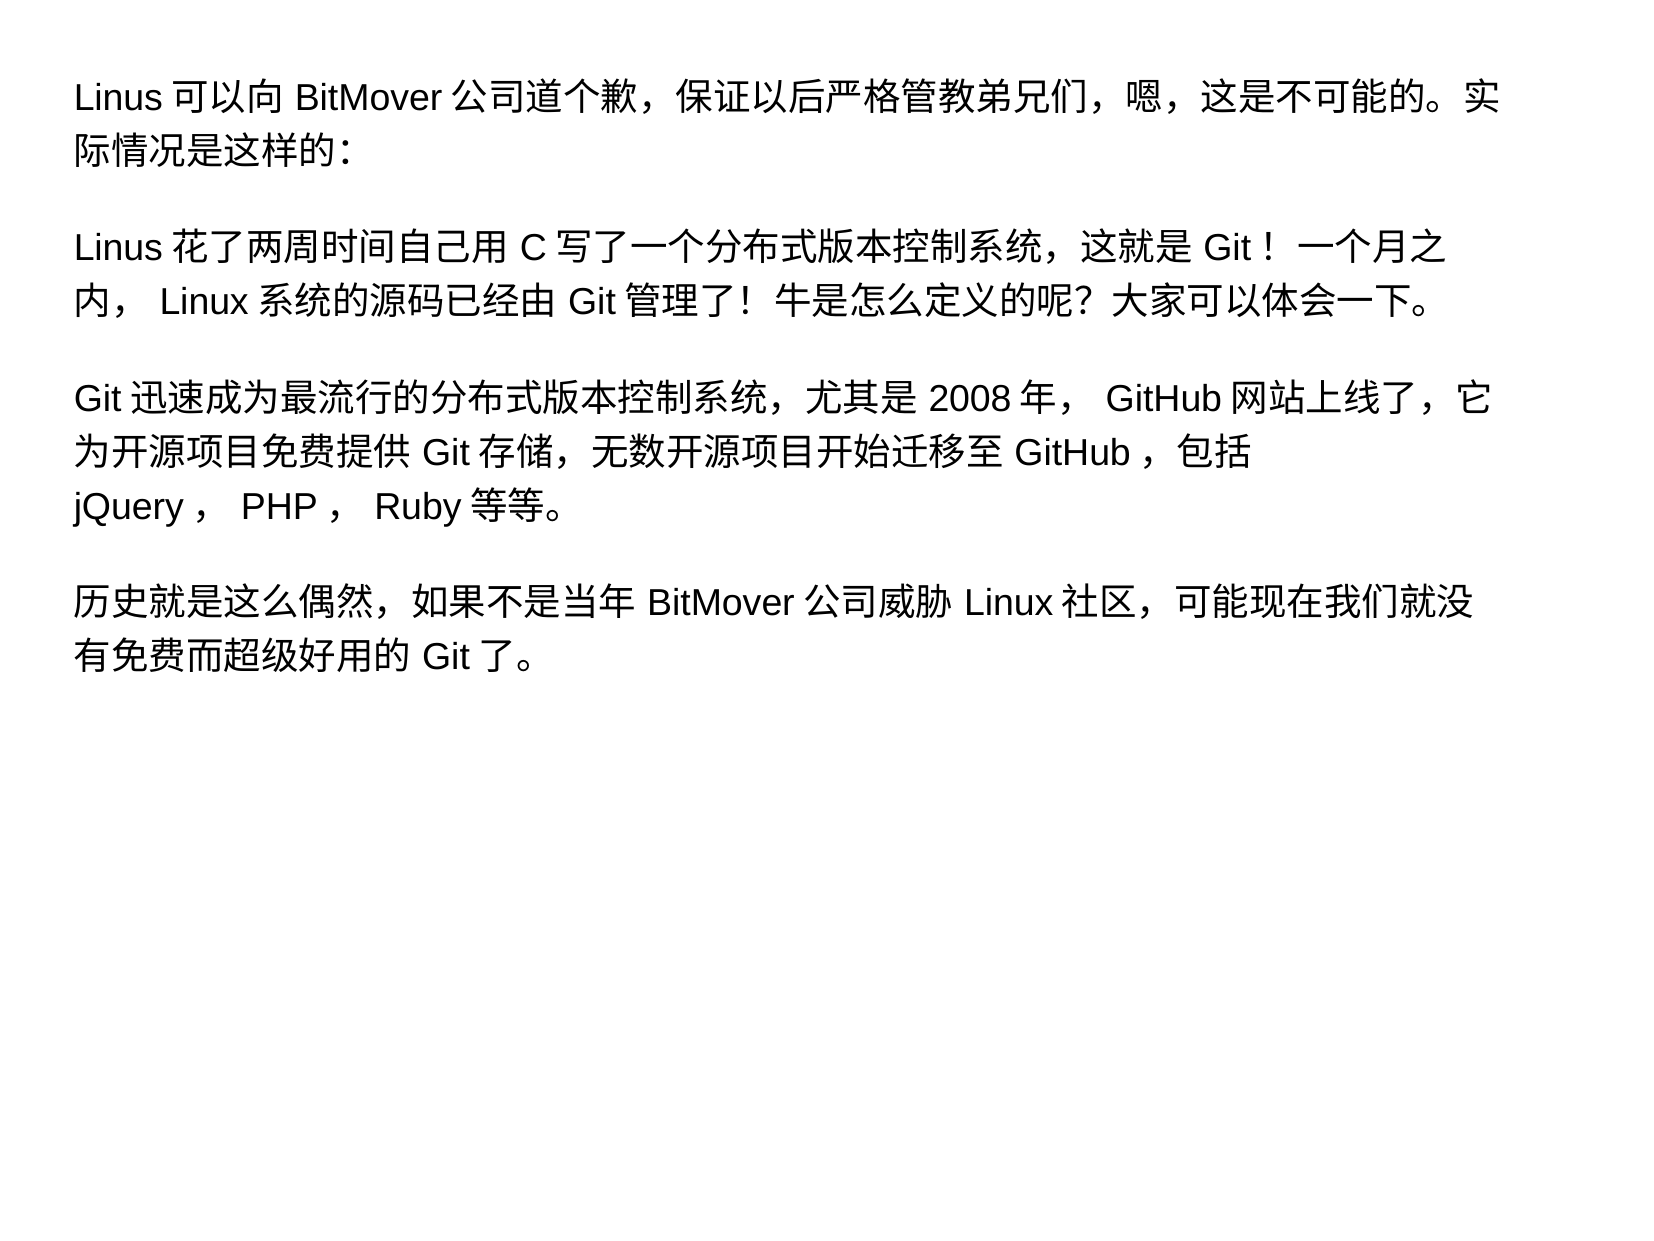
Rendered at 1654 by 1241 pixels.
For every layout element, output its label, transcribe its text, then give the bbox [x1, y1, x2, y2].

text_box Linus可以向BitMover公司道个歉，保证以后严格管教弟兄们，嗯，这是不可能的。实际情况是这样的： Linus花了两周时间自己用C写了一个分布式版本控制系统，这就是Git！一个月之内，Linux系统的源码已经由Git管理了！牛是怎么定义的呢？大家可以体会一下。 Git迅速成为最流行的分布式版本控制系统，尤其是2008年，GitHub网站上线了，它为开源项目免费提供Git存储，无数开源项目开始迁移至GitHub，包括jQuery，PHP，Ruby等等。 历史就是这么偶然，如果不是当年BitMover公司威胁Linux社区，可能现在我们就没有免费而超级好用的Git了。 [59, 59, 1524, 875]
